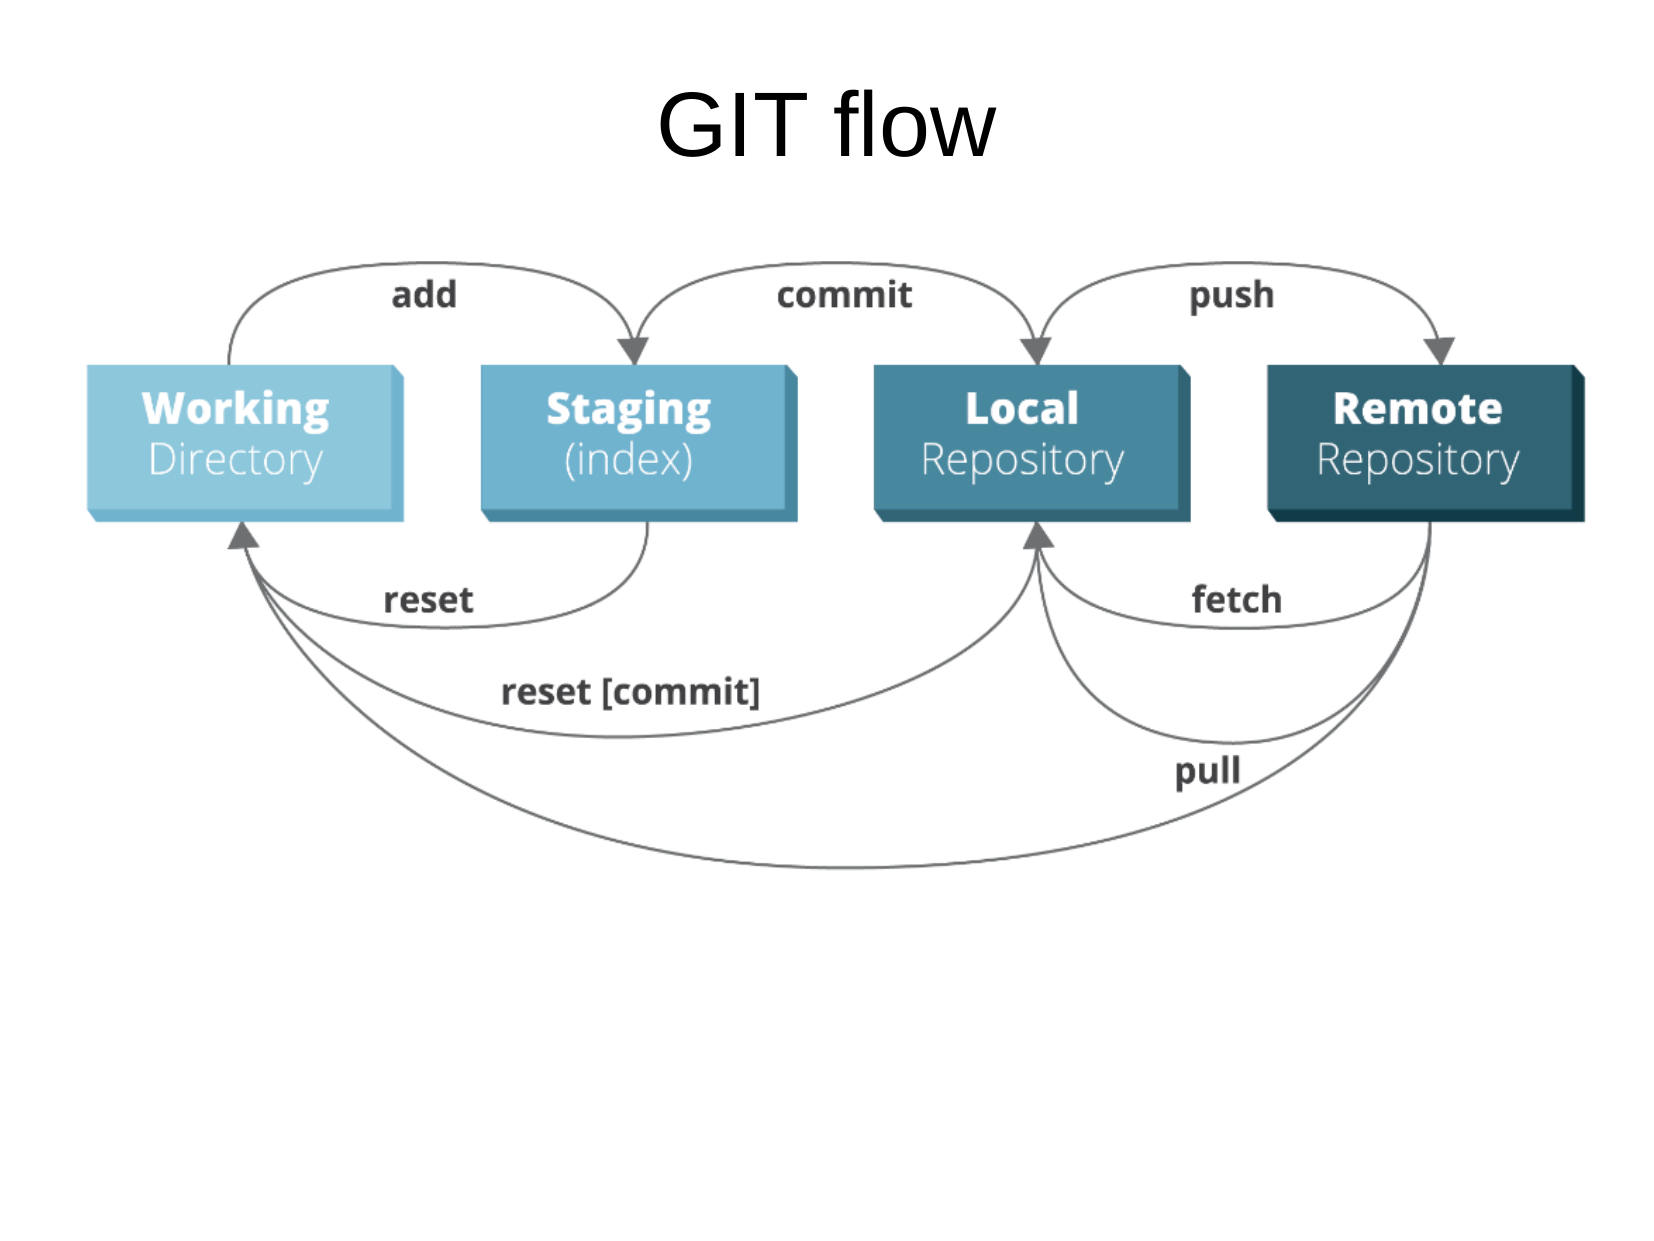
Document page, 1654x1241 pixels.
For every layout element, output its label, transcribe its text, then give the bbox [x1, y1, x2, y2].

title GIT flow [82, 30, 1571, 211]
picture [15, 224, 1636, 895]
